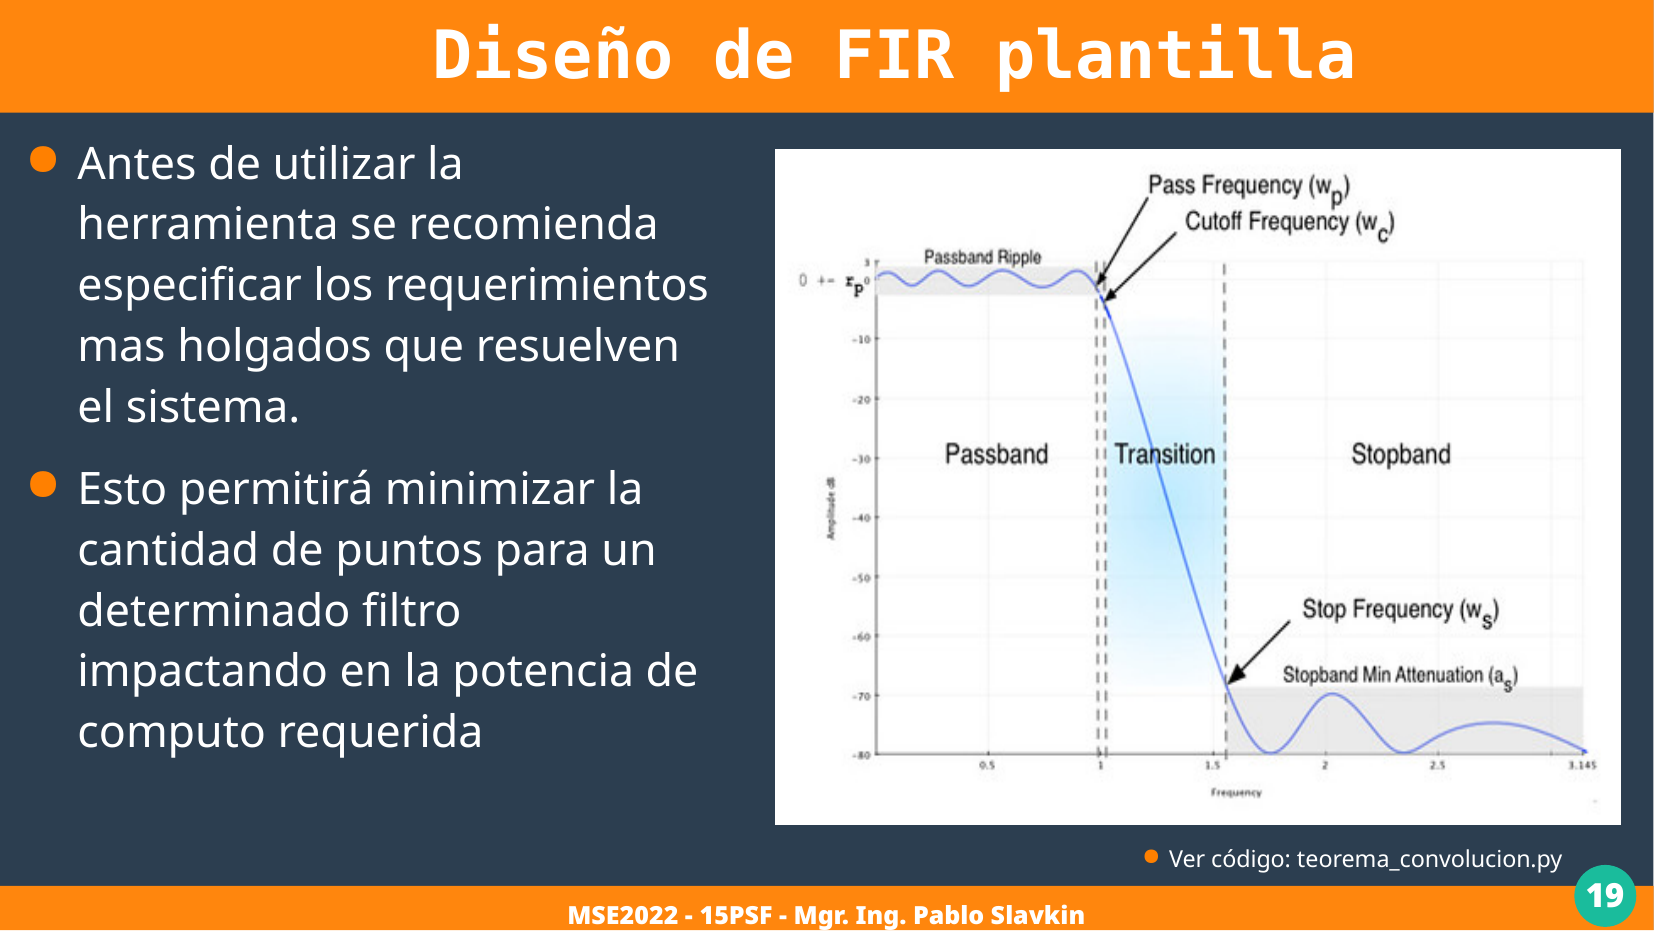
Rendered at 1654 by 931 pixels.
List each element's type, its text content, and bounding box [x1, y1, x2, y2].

list Antes de utilizar la herramienta se recomienda especificar los requerimientos mas holgados que resuelven el sistema. Esto permitirá minimizar la cantidad de puntos para un determinado filtro impactando en la potencia de computo requerida [7, 131, 713, 826]
list Ver código: teorema_convolucion.py [1133, 842, 1572, 904]
title Diseño de FIR plantilla [432, 16, 1538, 113]
picture [775, 149, 1621, 826]
